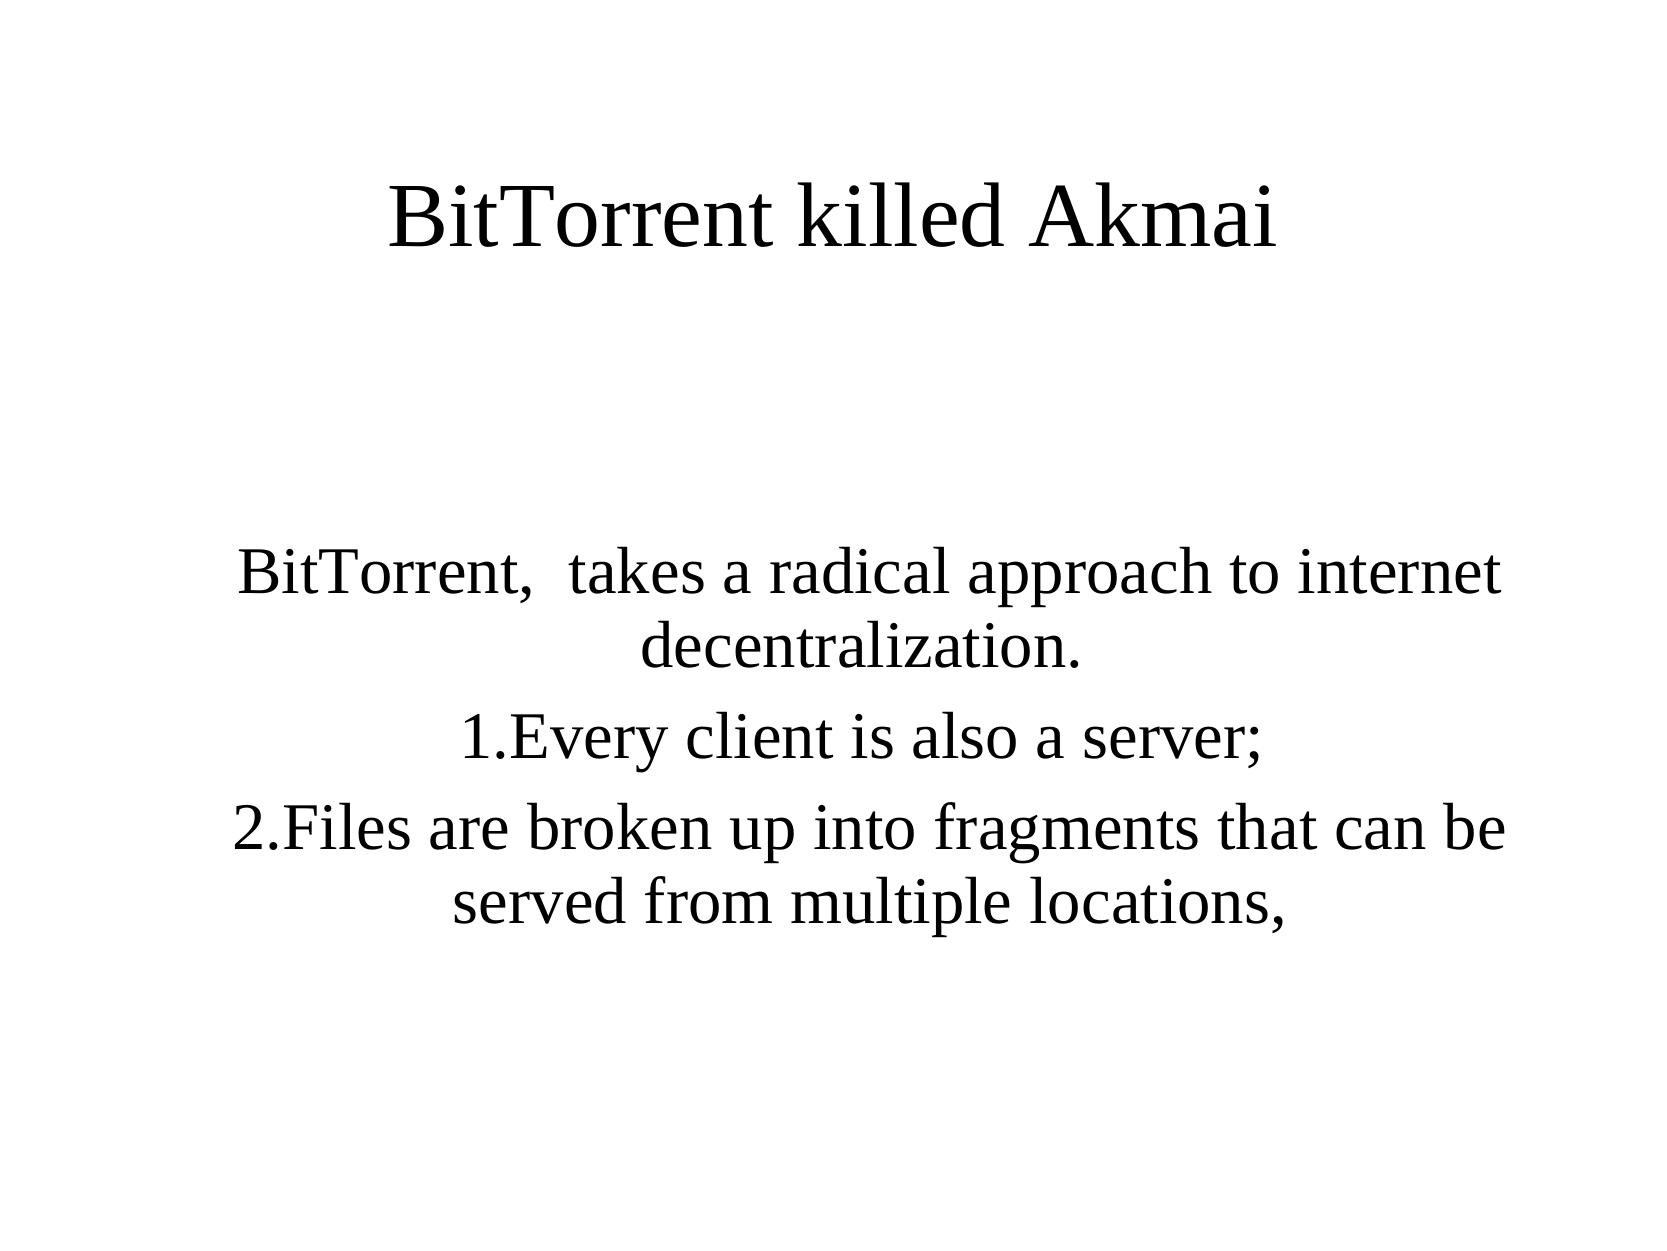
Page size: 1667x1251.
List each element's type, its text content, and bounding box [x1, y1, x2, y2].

subtitle BitTorrent, takes a radical approach to internet decentralization. 1.Every client is also a server; 2.Files are broken up into fragments that can be served from multiple locations, [124, 368, 1542, 1104]
title BitTorrent killed Akmai [124, 118, 1542, 313]
